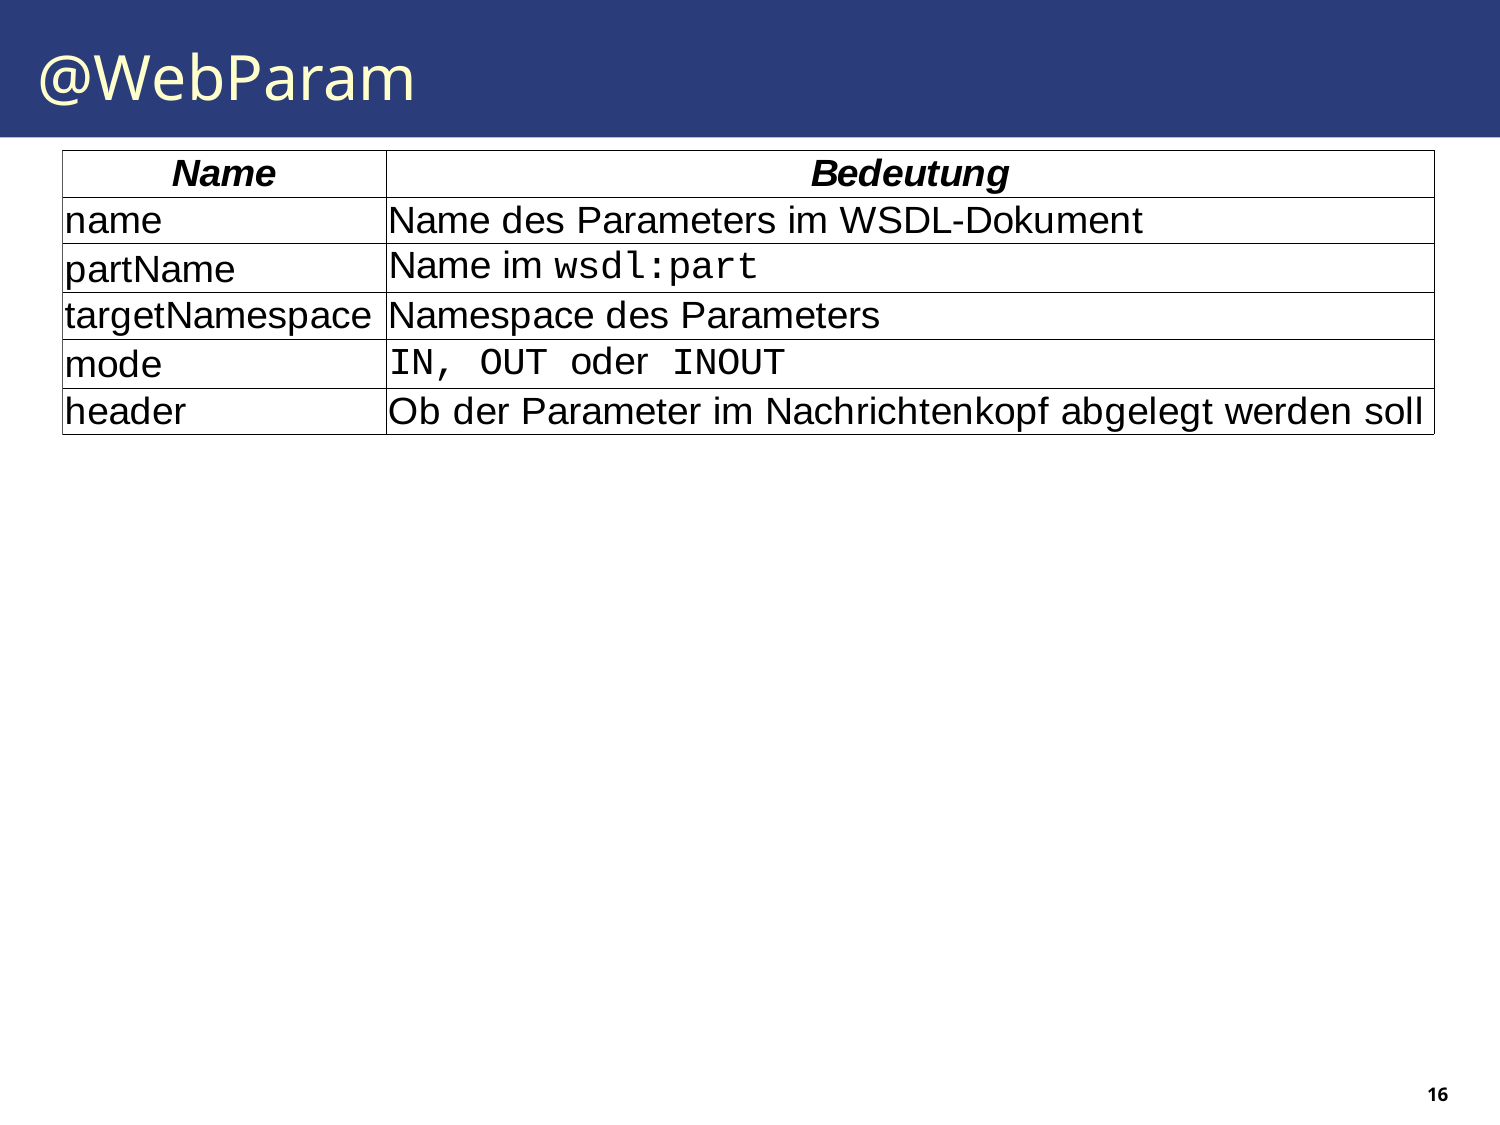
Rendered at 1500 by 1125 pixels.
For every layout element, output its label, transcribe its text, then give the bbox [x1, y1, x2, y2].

chart [62, 149, 1437, 1094]
text_box <Nummer> [1412, 1077, 1500, 1117]
text_box @WebParam [37, 0, 1476, 151]
